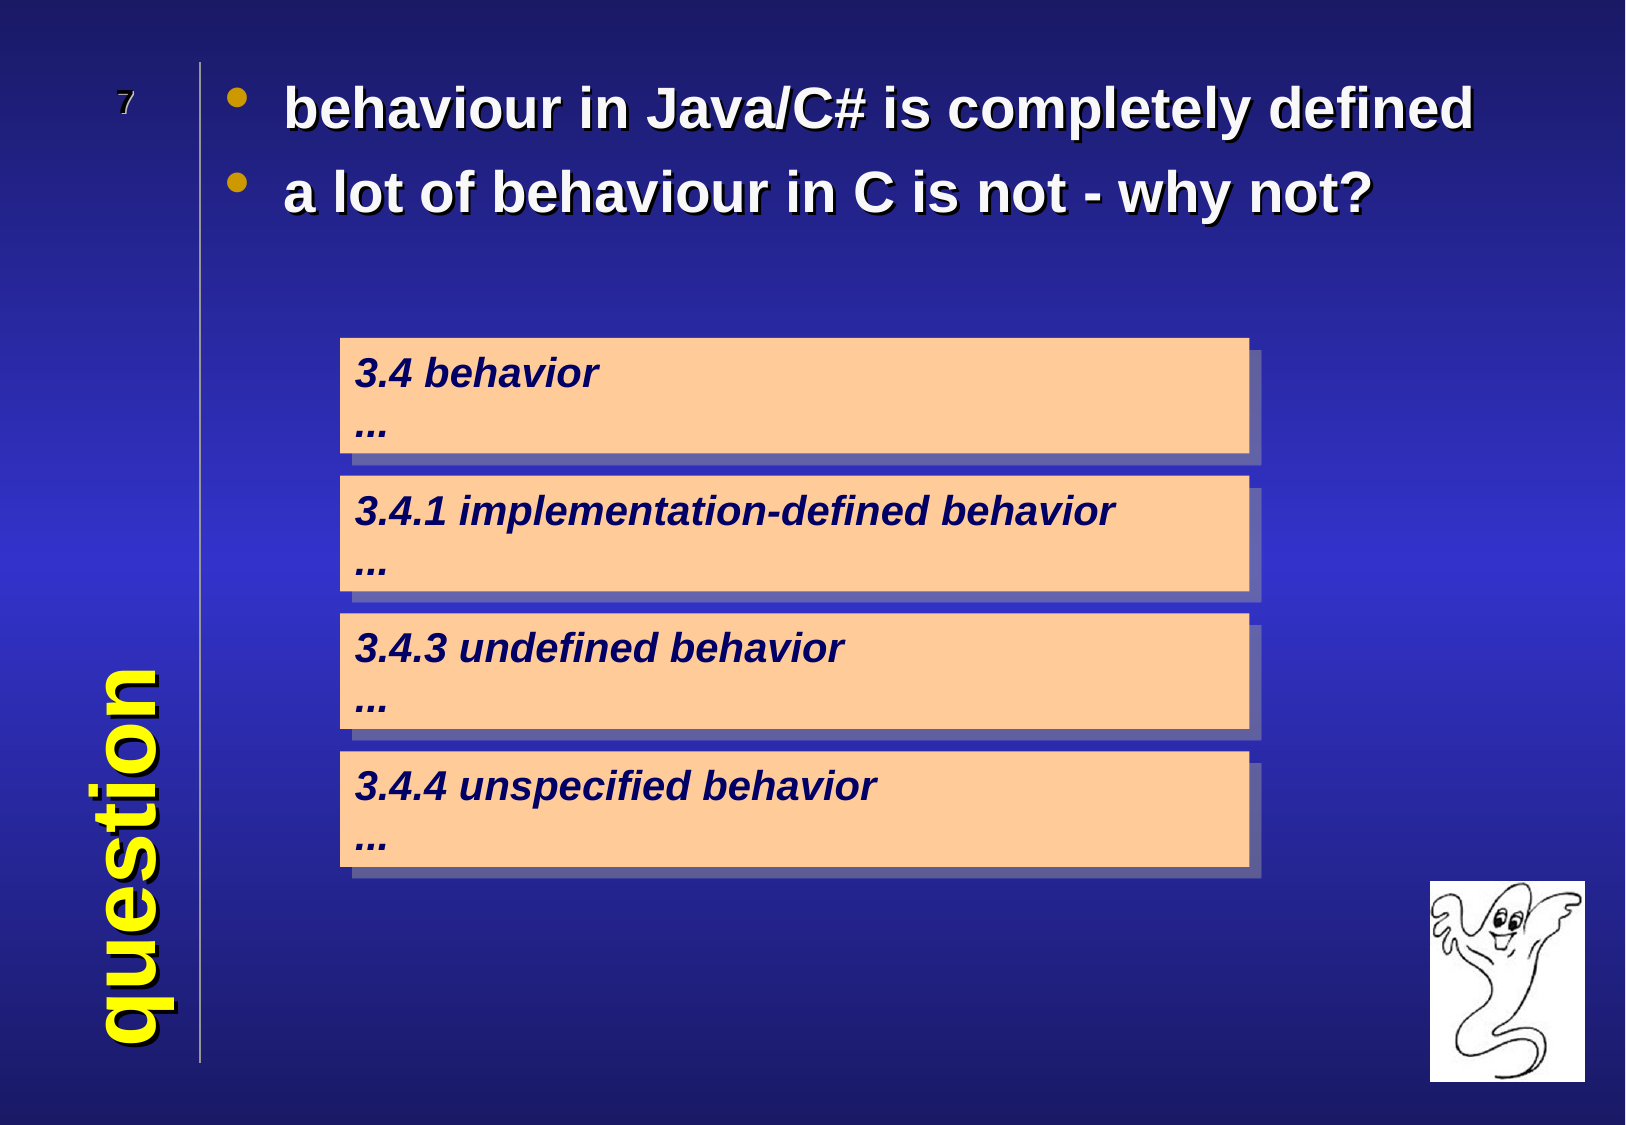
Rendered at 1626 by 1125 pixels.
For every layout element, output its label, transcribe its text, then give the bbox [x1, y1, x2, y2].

list behaviour in Java/C# is completely defined a lot of behaviour in C is not - why not? [212, 62, 1550, 1063]
text_box 3.4.4 unspecified behavior ... [340, 751, 1250, 867]
text_box 3.4 behavior ... [340, 337, 1250, 454]
text_box 3.4.3 undefined behavior ... [340, 613, 1250, 729]
text_box 3.4.1 implementation-defined behavior ... [340, 475, 1250, 592]
picture [1430, 881, 1585, 1083]
title question [50, 187, 188, 1063]
